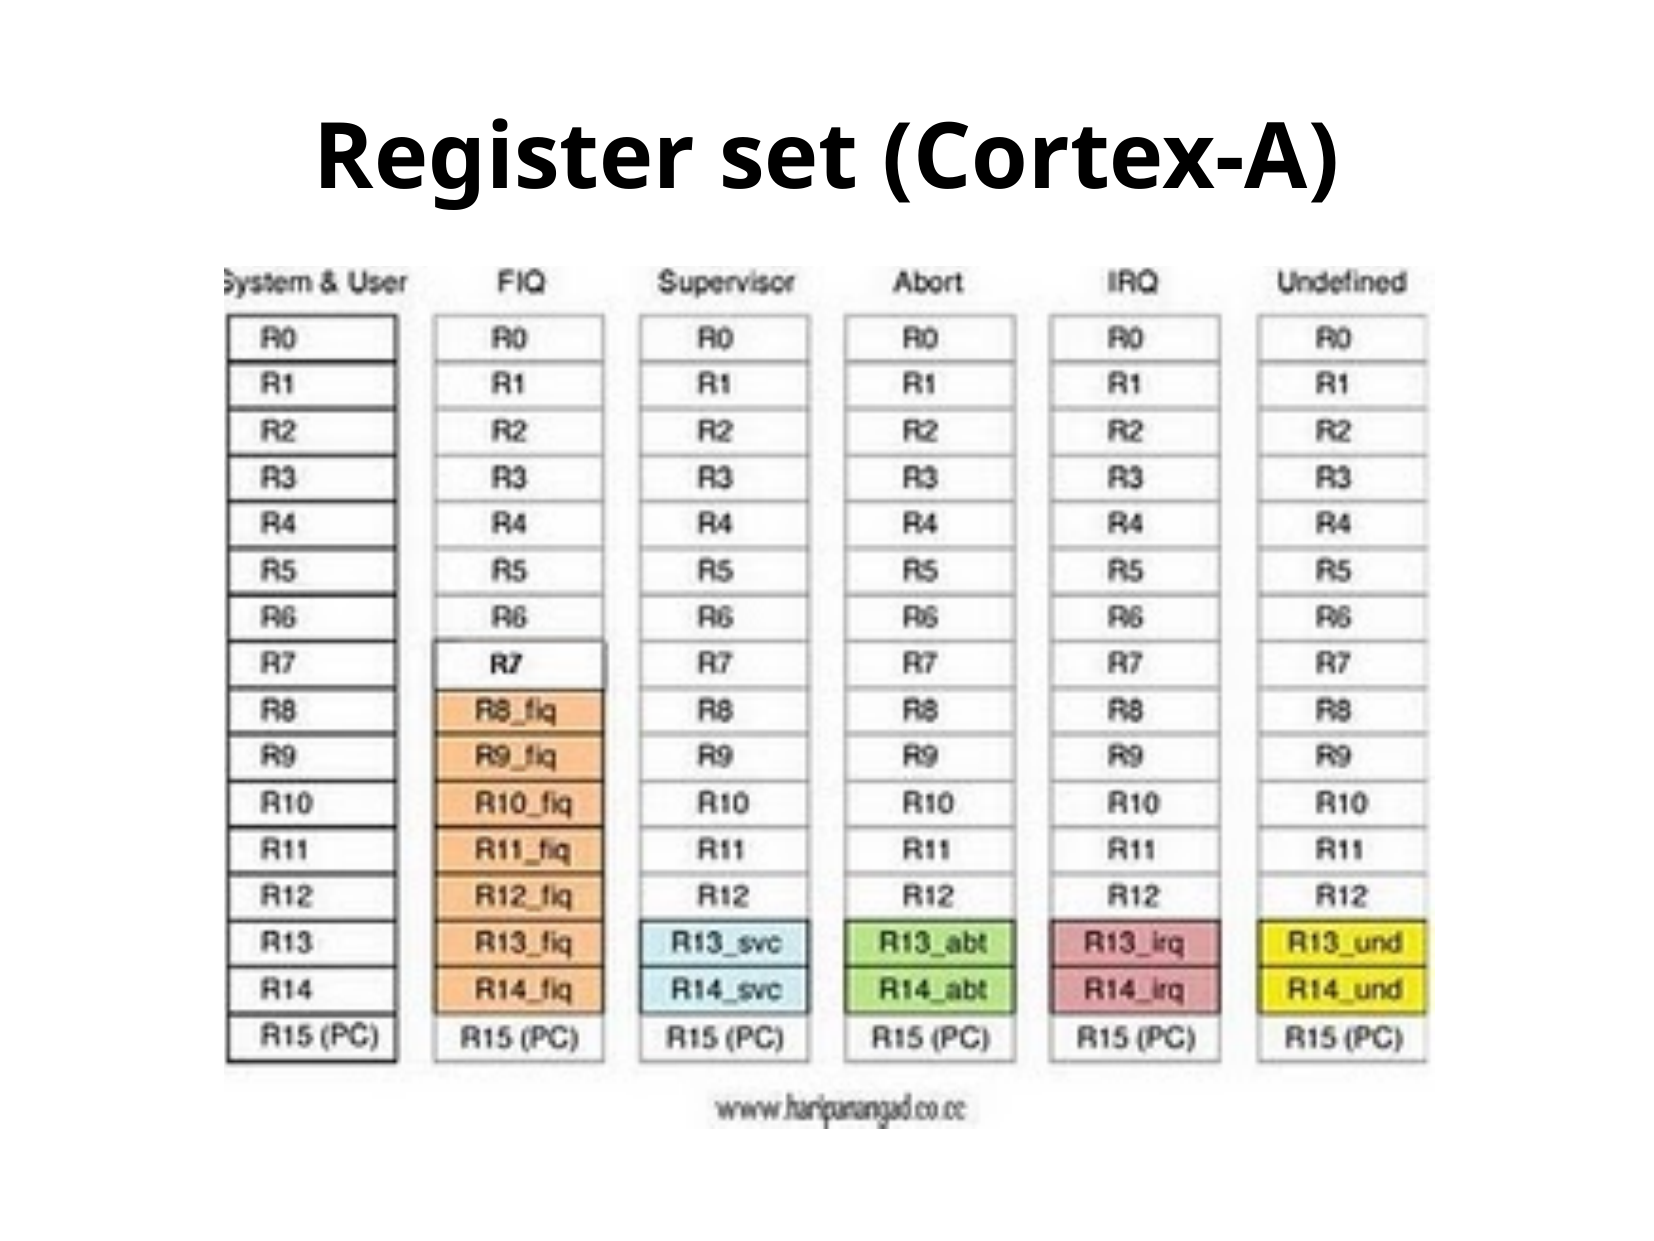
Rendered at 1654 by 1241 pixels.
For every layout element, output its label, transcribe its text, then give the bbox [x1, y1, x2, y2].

title Register set (Cortex-A) [82, 49, 1571, 257]
picture [224, 266, 1435, 1129]
